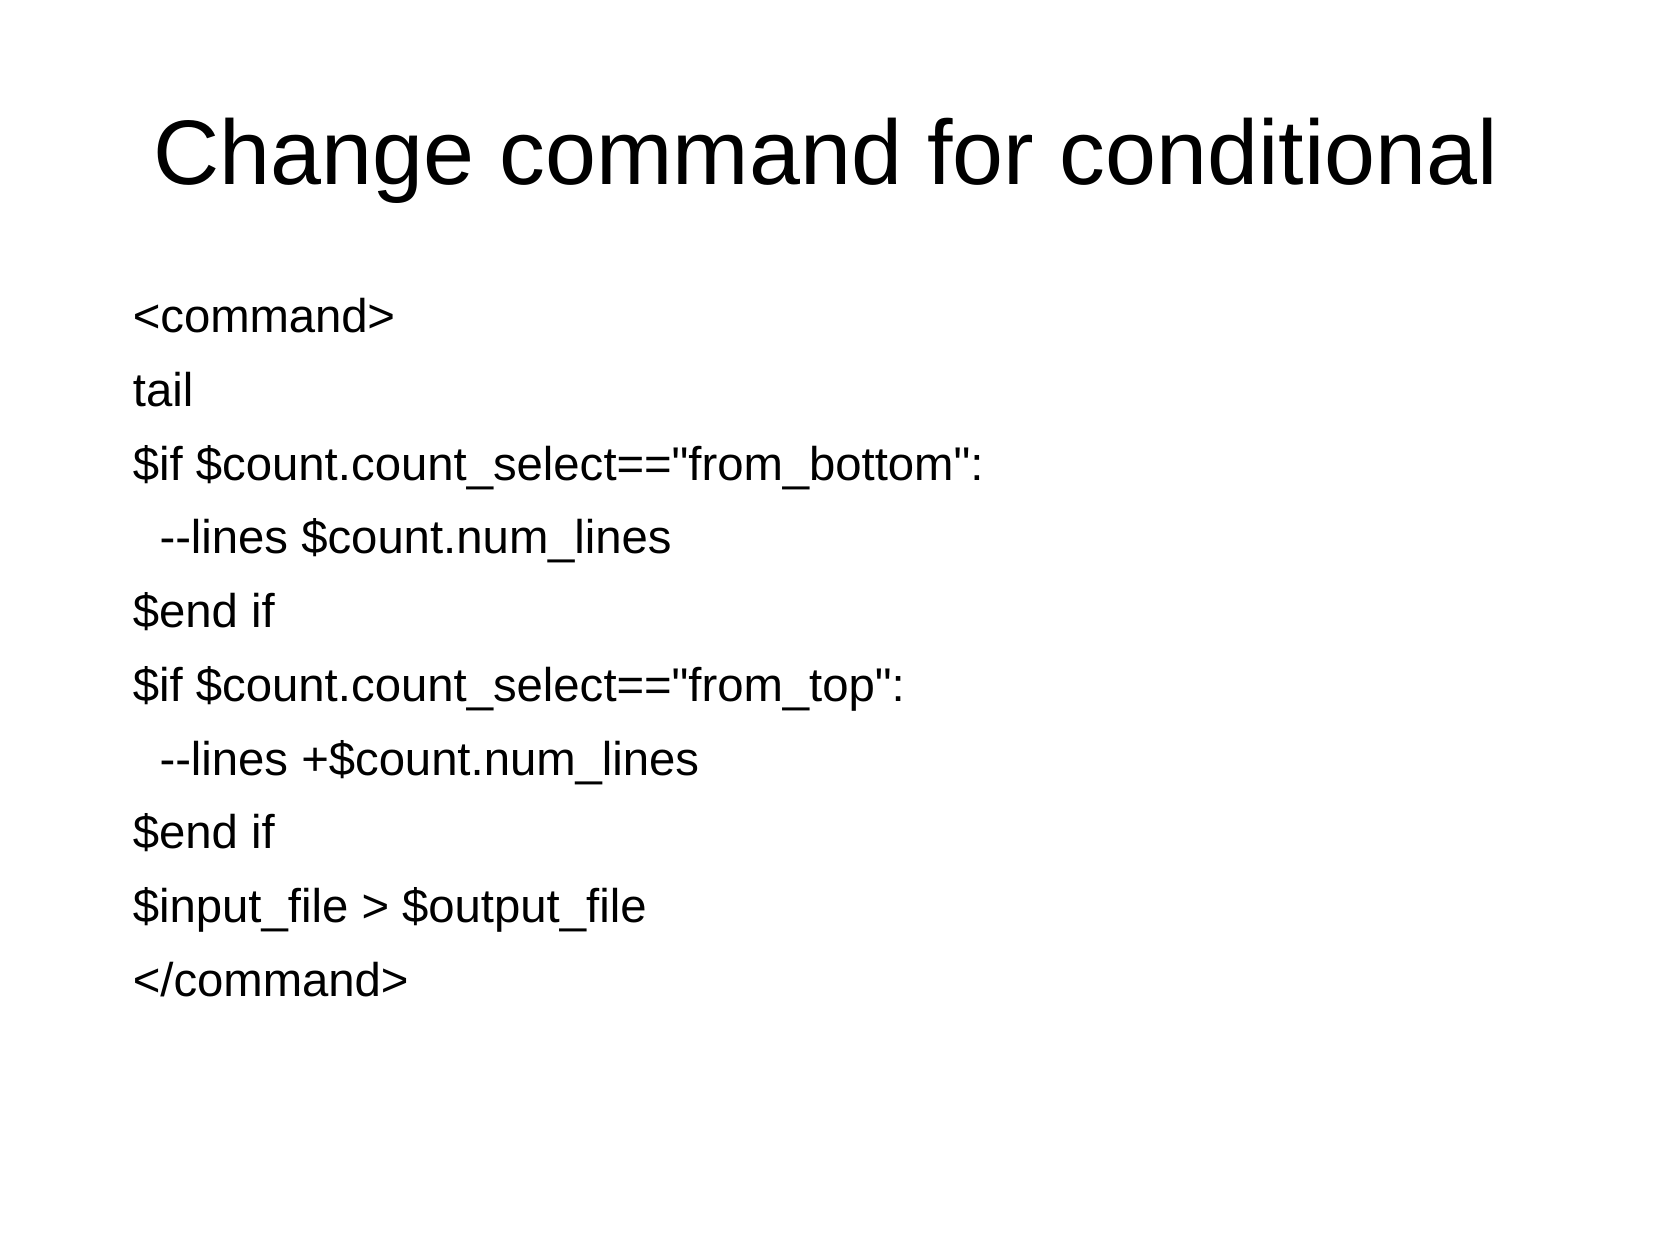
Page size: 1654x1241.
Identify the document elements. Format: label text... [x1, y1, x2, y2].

title Change command for conditional [82, 49, 1571, 257]
list <command> tail $if $count.count_select=="from_bottom": --lines $count.num_lines $end if $if $count.count_select=="from_top": --lines +$count.num_lines $end if $input_file > $output_file </command> [82, 290, 1571, 1010]
